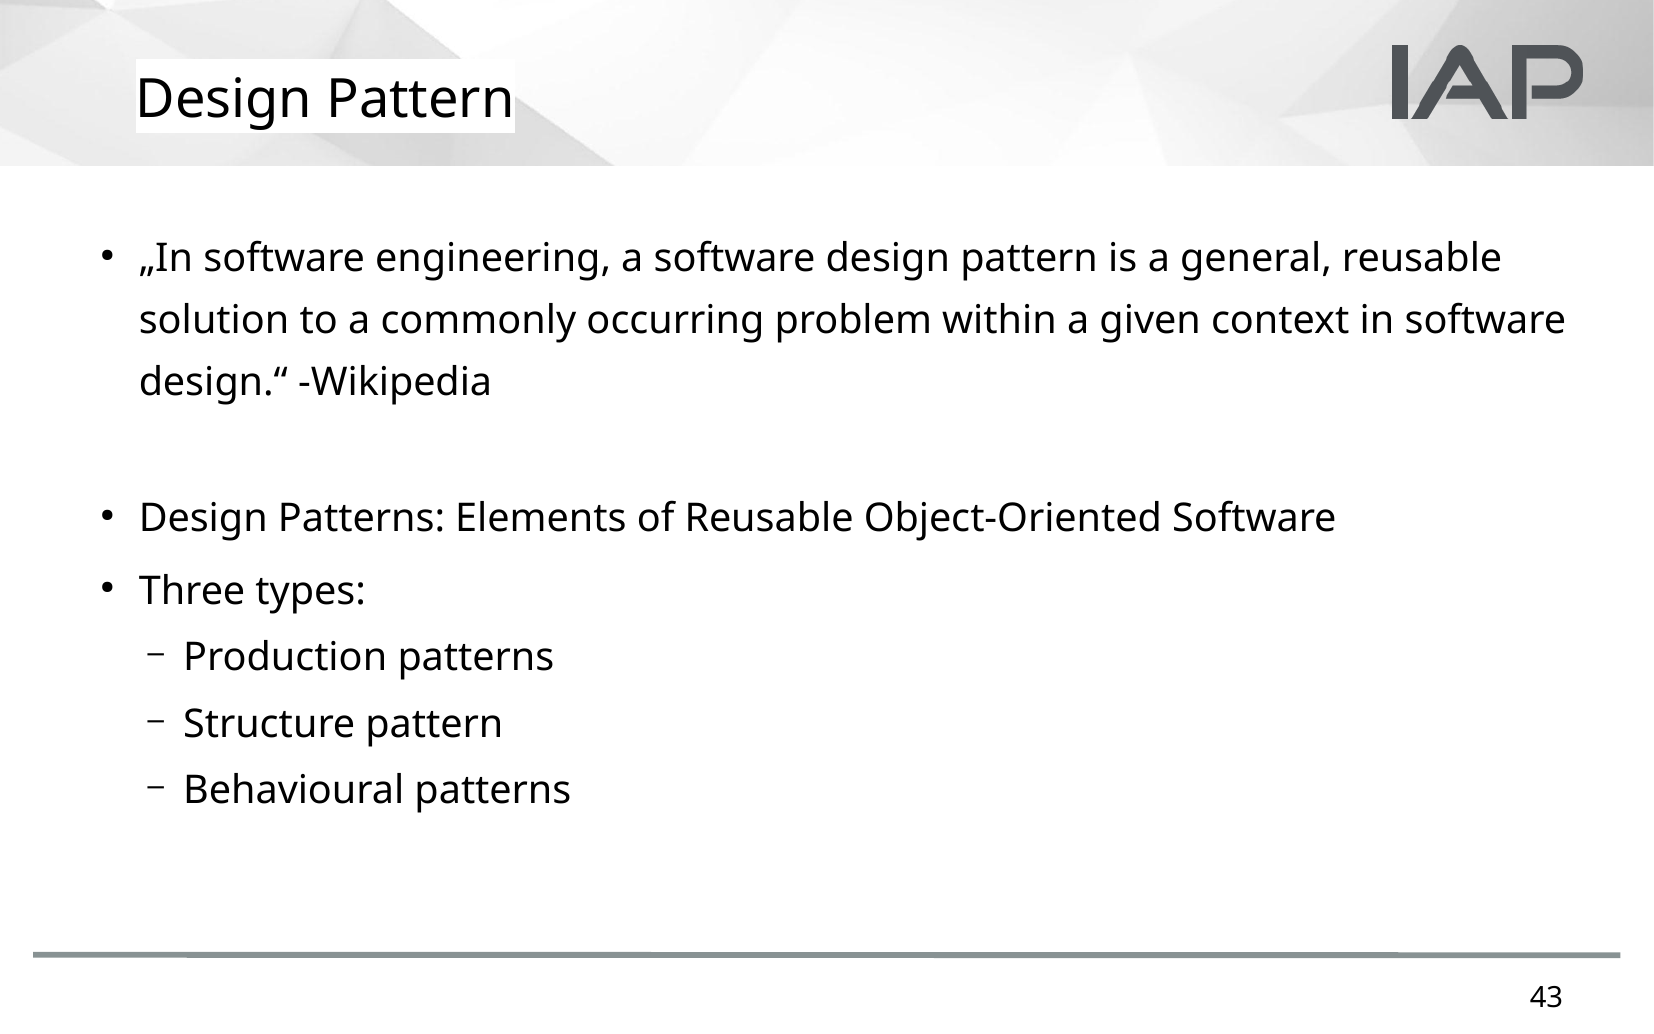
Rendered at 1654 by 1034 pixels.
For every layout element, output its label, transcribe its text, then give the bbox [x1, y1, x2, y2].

list „In software engineering, a software design pattern is a general, reusable solution to a commonly occurring problem within a given context in software design.“ -Wikipedia Design Patterns: Elements of Reusable Object-Oriented Software Three types: Production patterns Structure pattern Behavioural patterns [82, 221, 1571, 916]
picture [0, 0, 1654, 166]
title Design Pattern [135, 41, 1264, 152]
